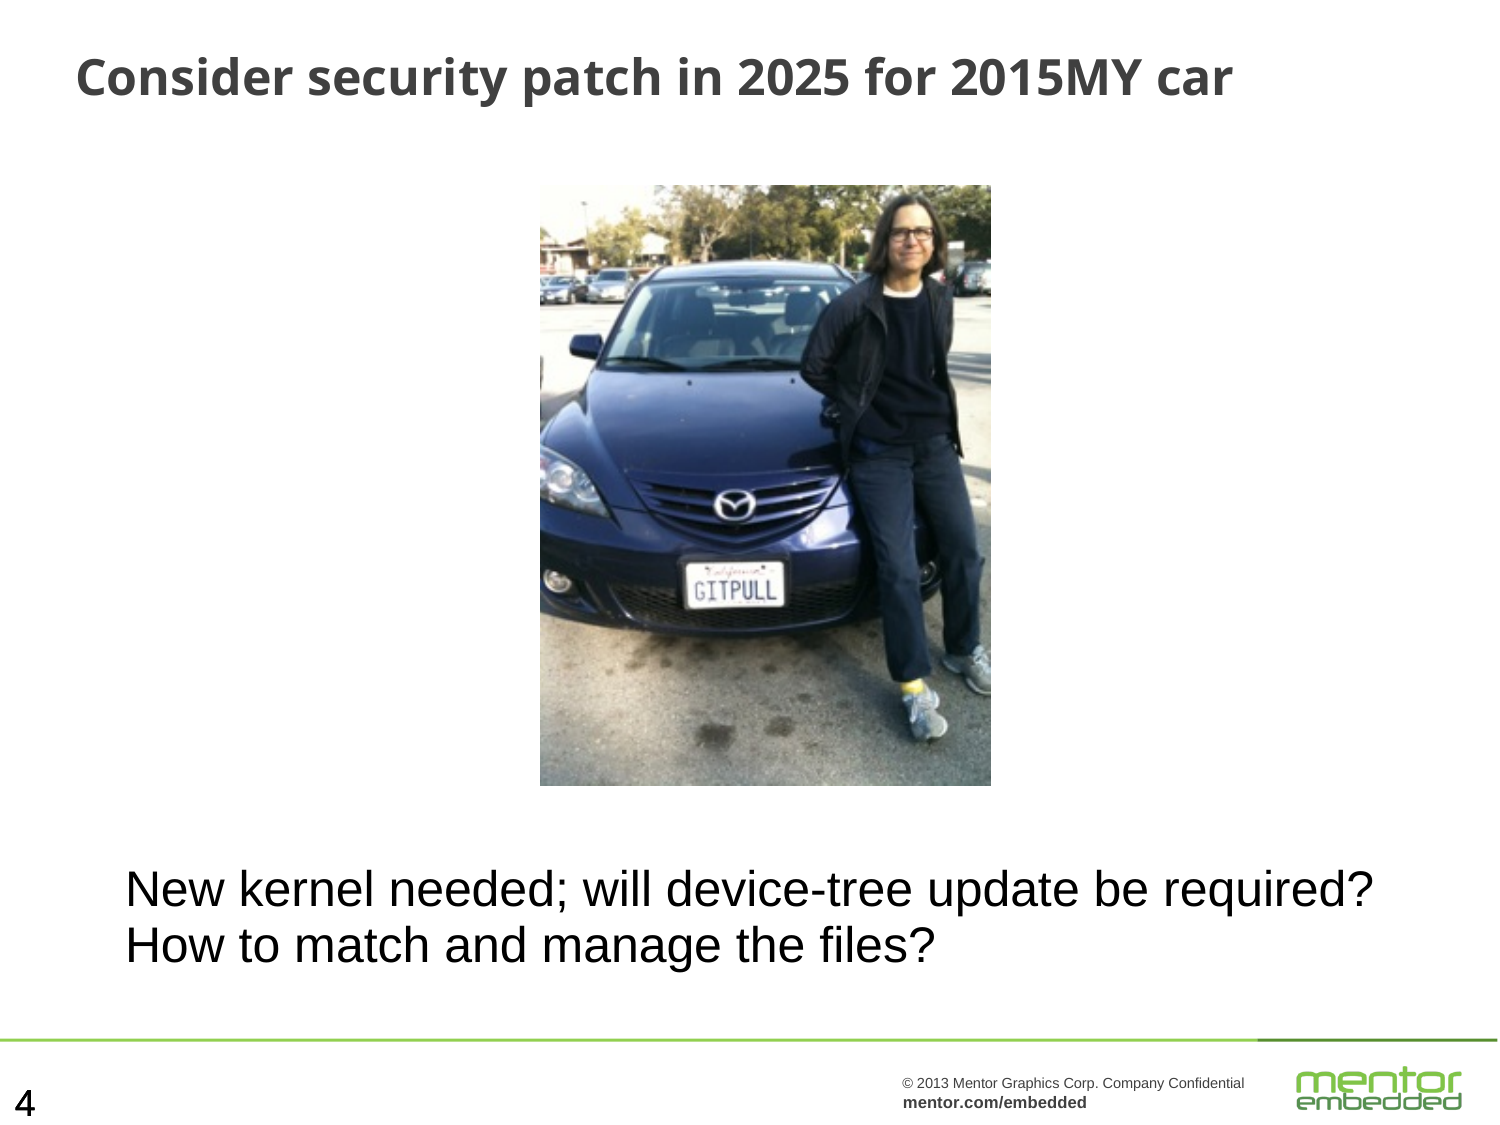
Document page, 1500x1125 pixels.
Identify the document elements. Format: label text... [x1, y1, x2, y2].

title Consider security patch in 2025 for 2015MY car [0, 0, 1500, 113]
picture [540, 185, 991, 786]
text_box New kernel needed; will device-tree update be required? How to match and manage the files? [110, 855, 1390, 982]
picture [1292, 1062, 1464, 1114]
